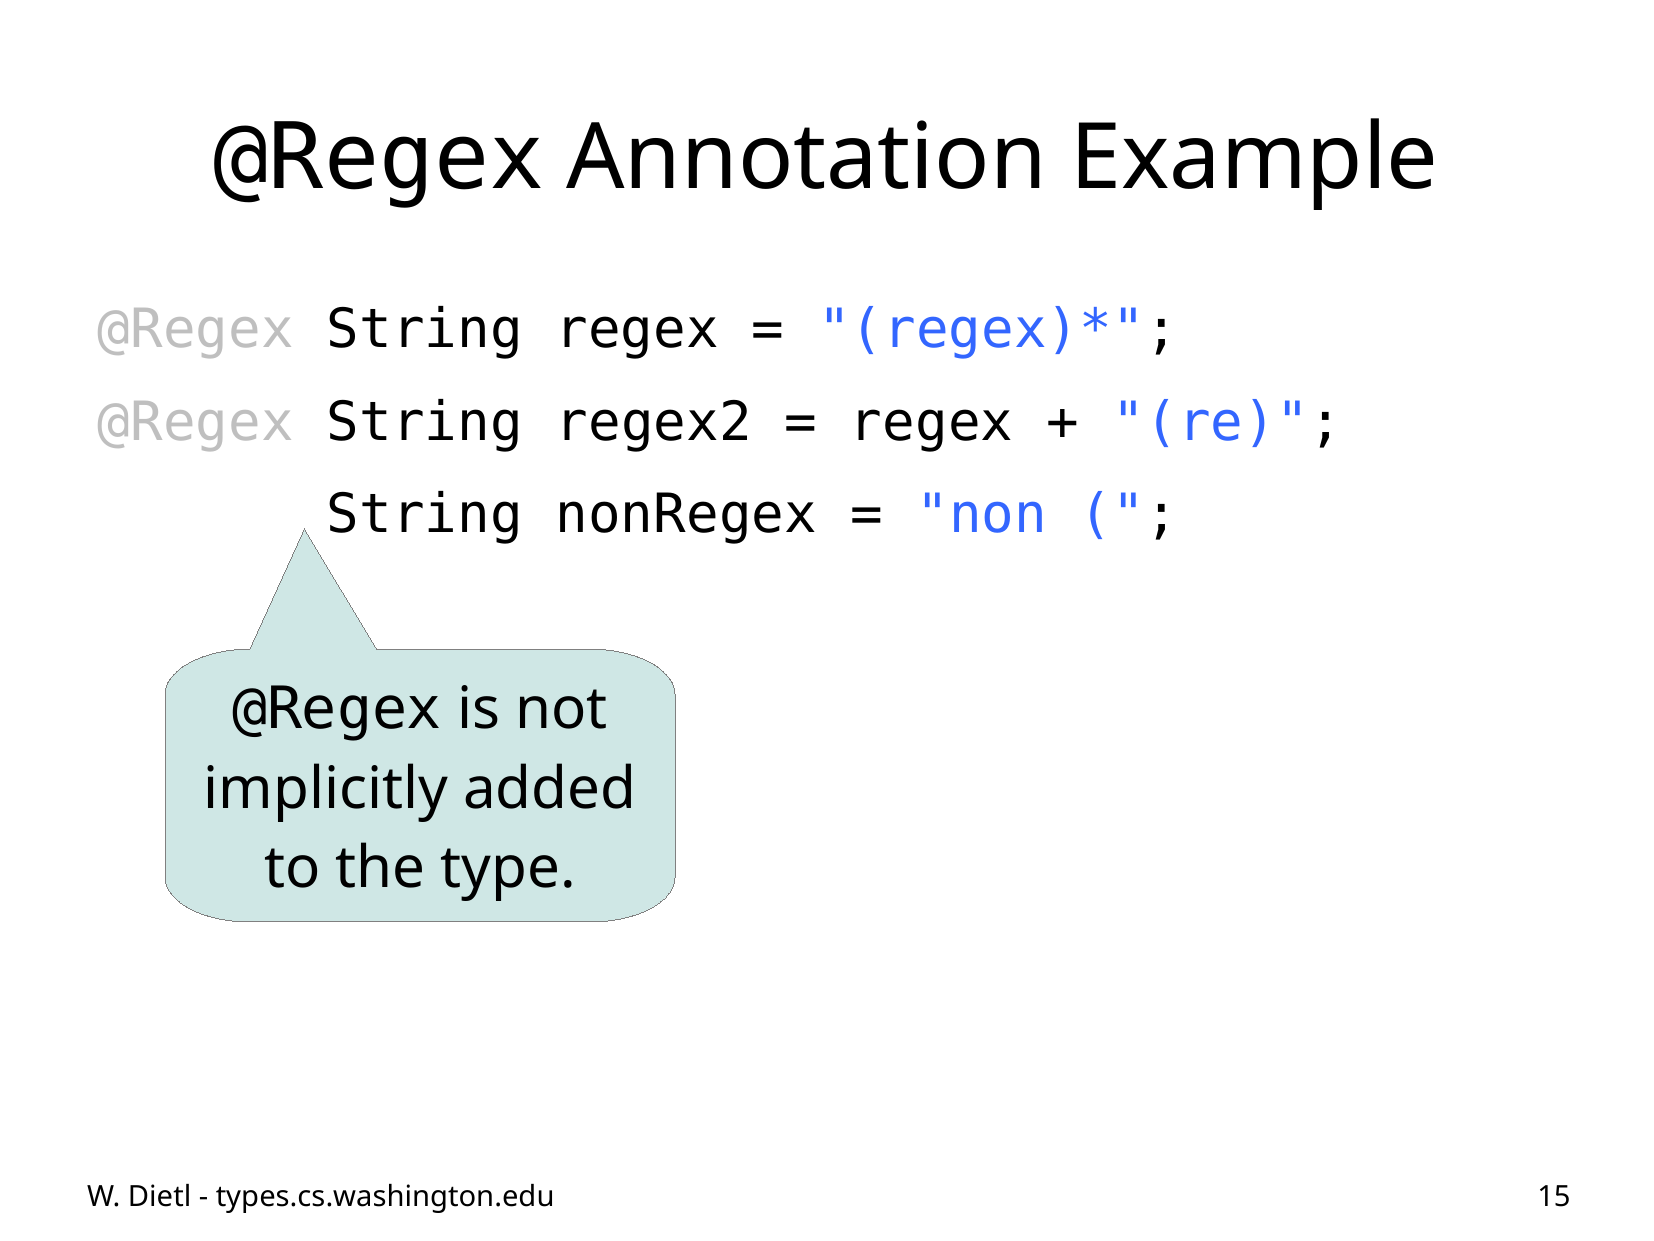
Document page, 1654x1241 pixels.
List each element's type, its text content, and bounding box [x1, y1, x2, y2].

text_box @Regex is not implicitly added to the type. [165, 528, 676, 922]
title @Regex Annotation Example [82, 49, 1571, 257]
list @Regex String regex = "(regex)*"; @Regex String regex2 = regex + "(re)"; String nonRegex = "non ("; [82, 290, 1571, 1109]
